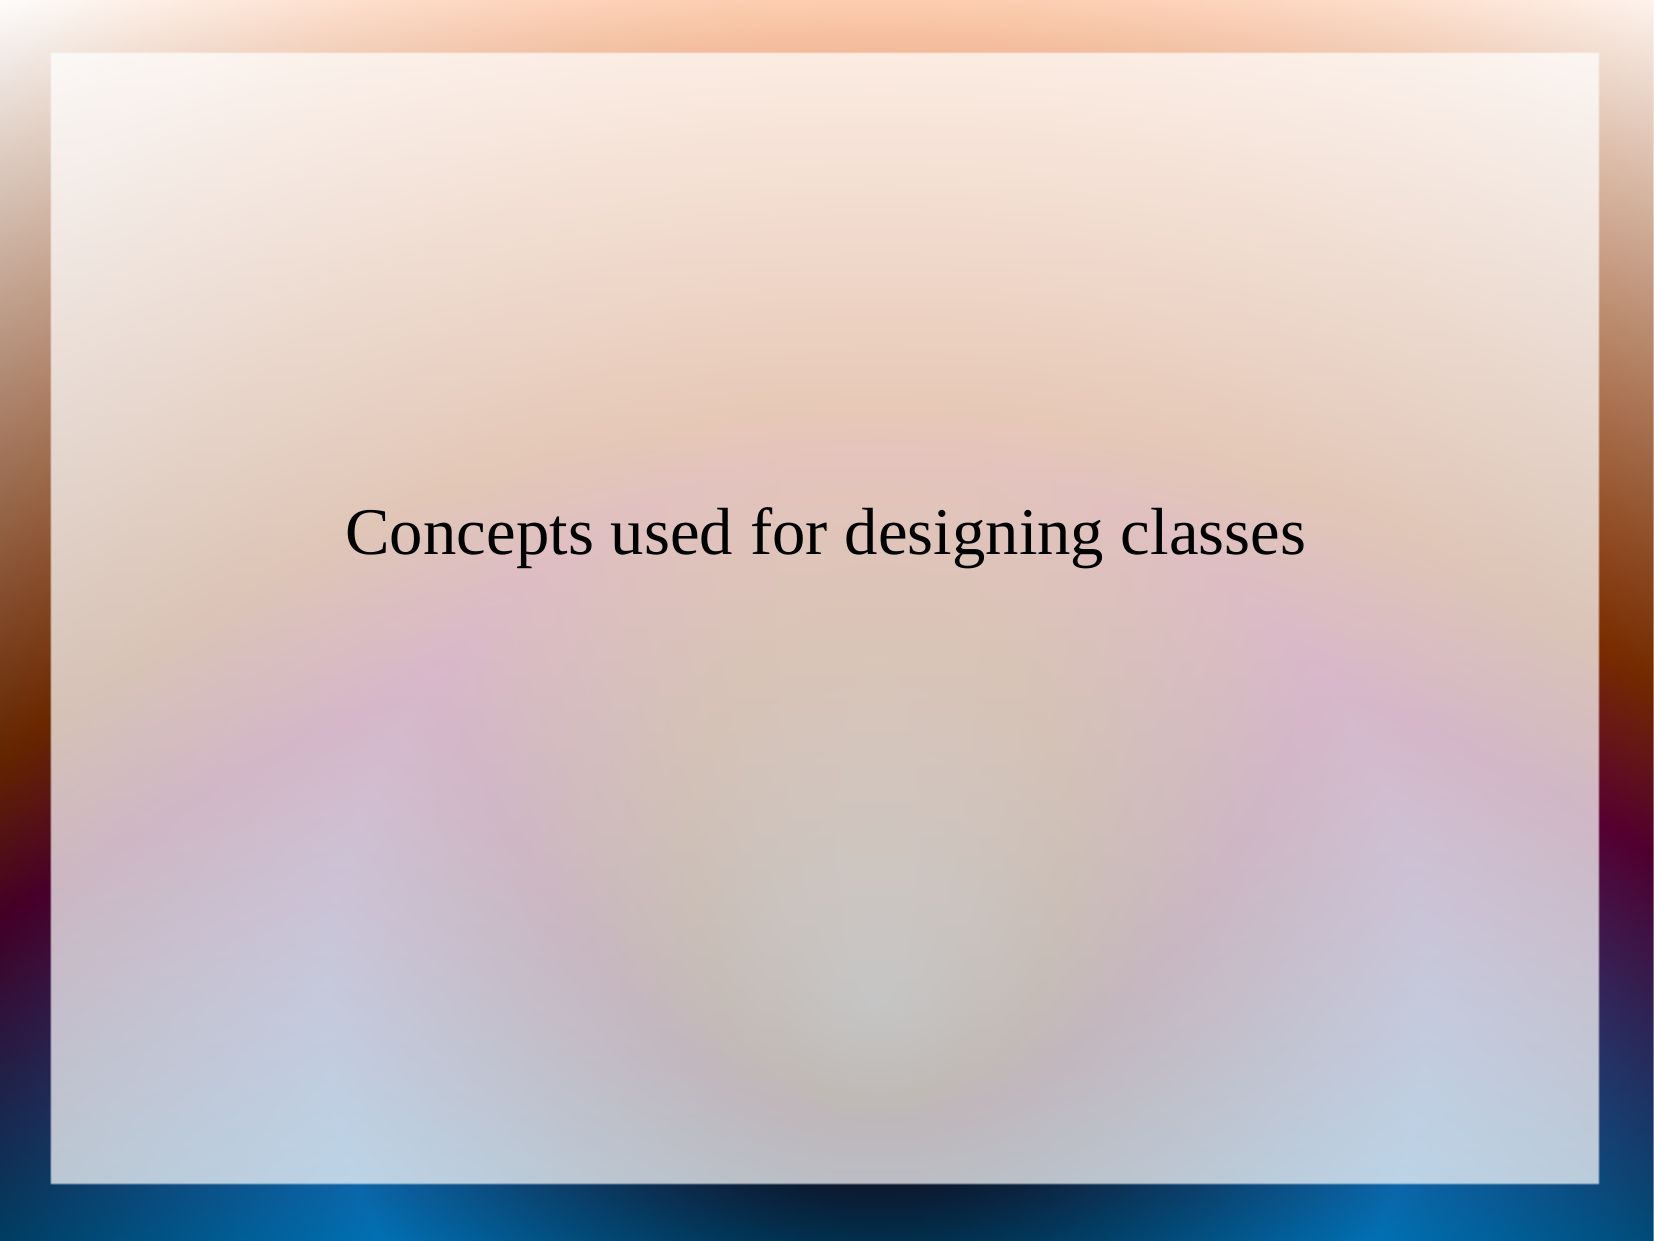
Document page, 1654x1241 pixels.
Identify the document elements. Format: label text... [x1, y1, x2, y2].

picture [0, 0, 1654, 1241]
subtitle Concepts used for designing classes [82, 55, 1571, 1010]
